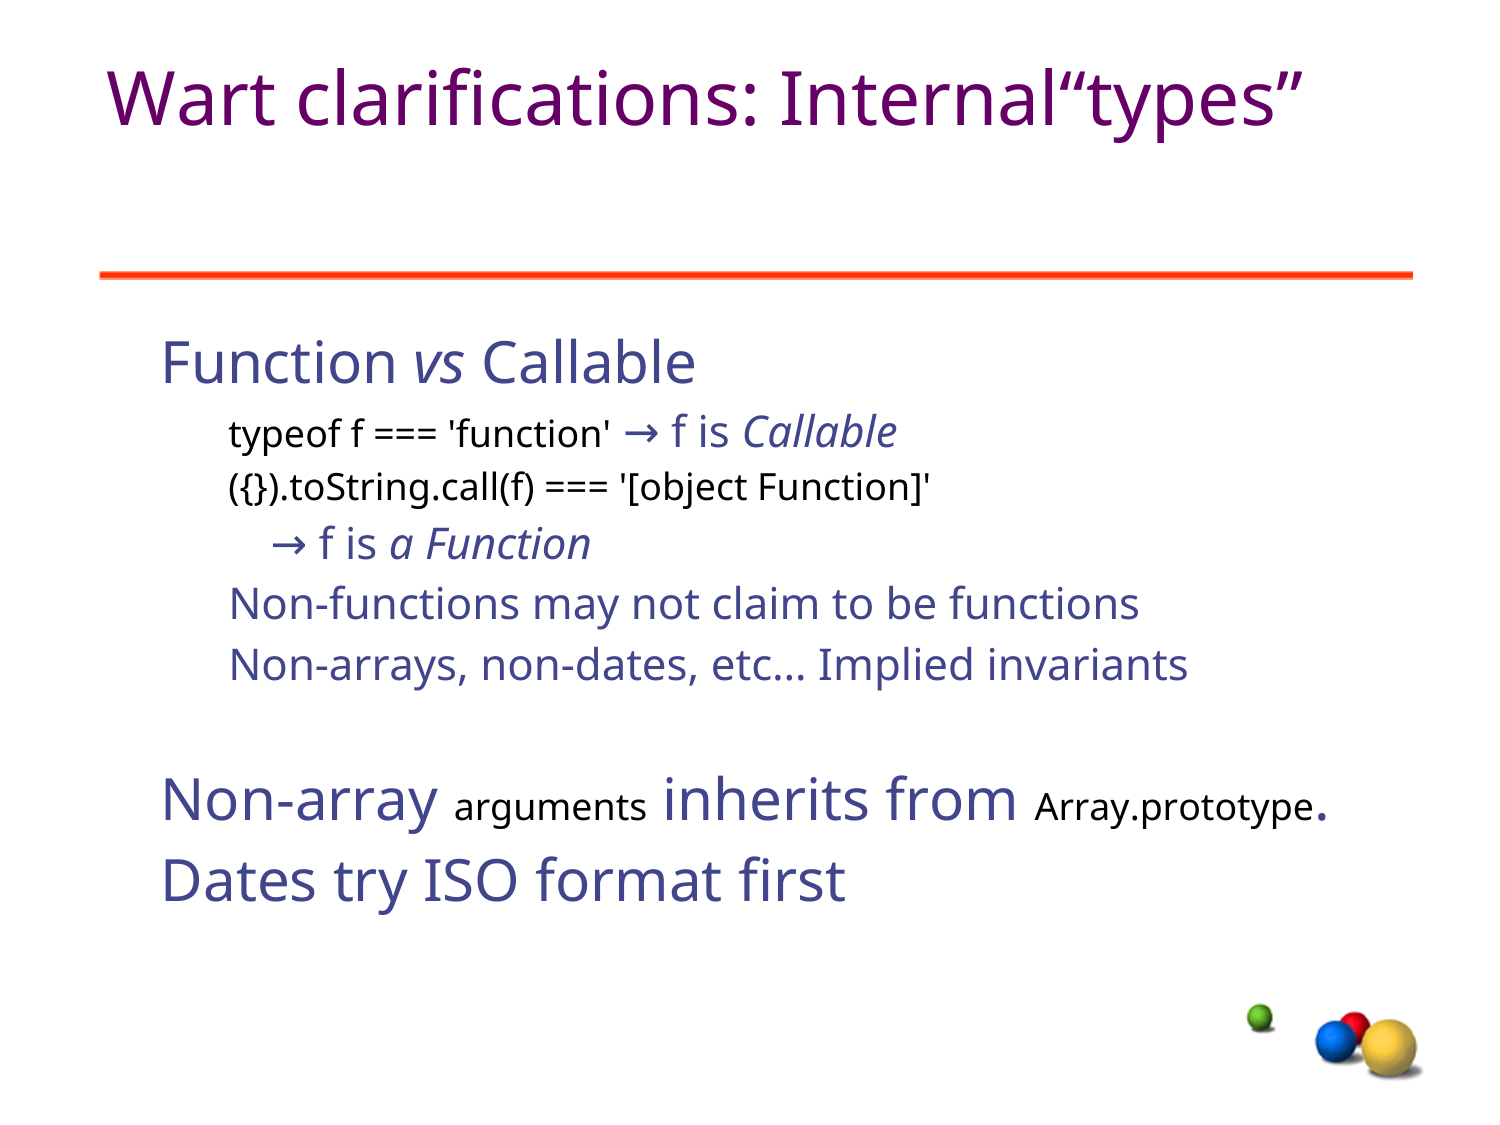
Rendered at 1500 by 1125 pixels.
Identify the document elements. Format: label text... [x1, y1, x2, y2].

title Wart clarifications: Internal“types” [106, 57, 1369, 231]
picture [99, 271, 1413, 280]
picture [1224, 999, 1449, 1083]
subtitle Function vs Callable typeof f === 'function' → f is Callable ({}).toString.call(f) === '[object Function]' → f is a Function Non-functions may not claim to be functions Non-arrays, non-dates, etc… Implied invariants Non-array arguments inherits from Array.prototype. Dates try ISO format first [144, 315, 1407, 976]
